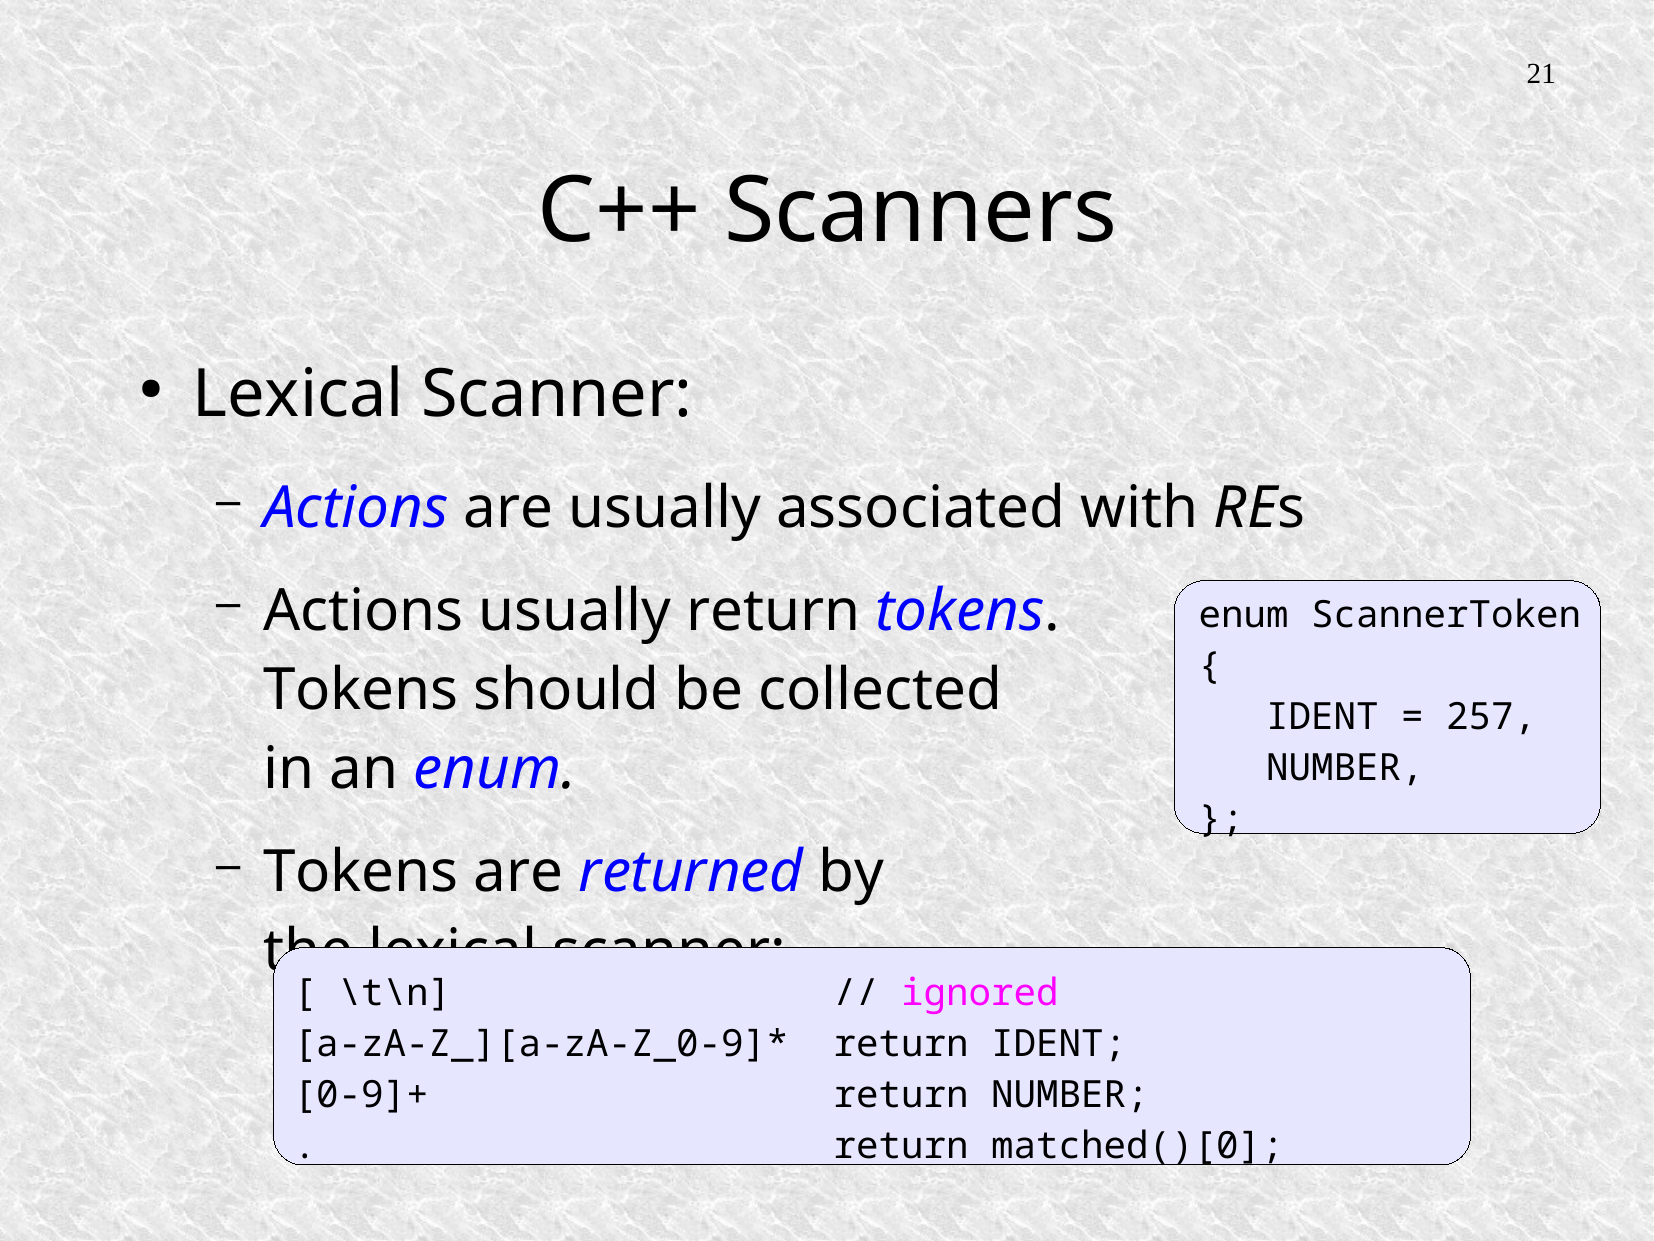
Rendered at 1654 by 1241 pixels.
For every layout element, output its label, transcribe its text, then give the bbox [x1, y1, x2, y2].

text_box [ \t\n] // ignored [a-zA-Z_][a-zA-Z_0-9]* return IDENT; [0-9]+ return NUMBER; . return matched()[0]; [293, 965, 1284, 1184]
text_box enum ScannerToken { IDENT = 257, NUMBER, }; [1198, 587, 1582, 814]
text_box [1174, 580, 1601, 834]
list Lexical Scanner: Actions are usually associated with REs Actions usually return tokens. Tokens should be collected in an enum. Tokens are returned by the lexical scanner: [121, 344, 1613, 1224]
text_box [273, 947, 1471, 1165]
picture [0, 0, 1654, 1241]
title C++ Scanners [121, 102, 1534, 311]
